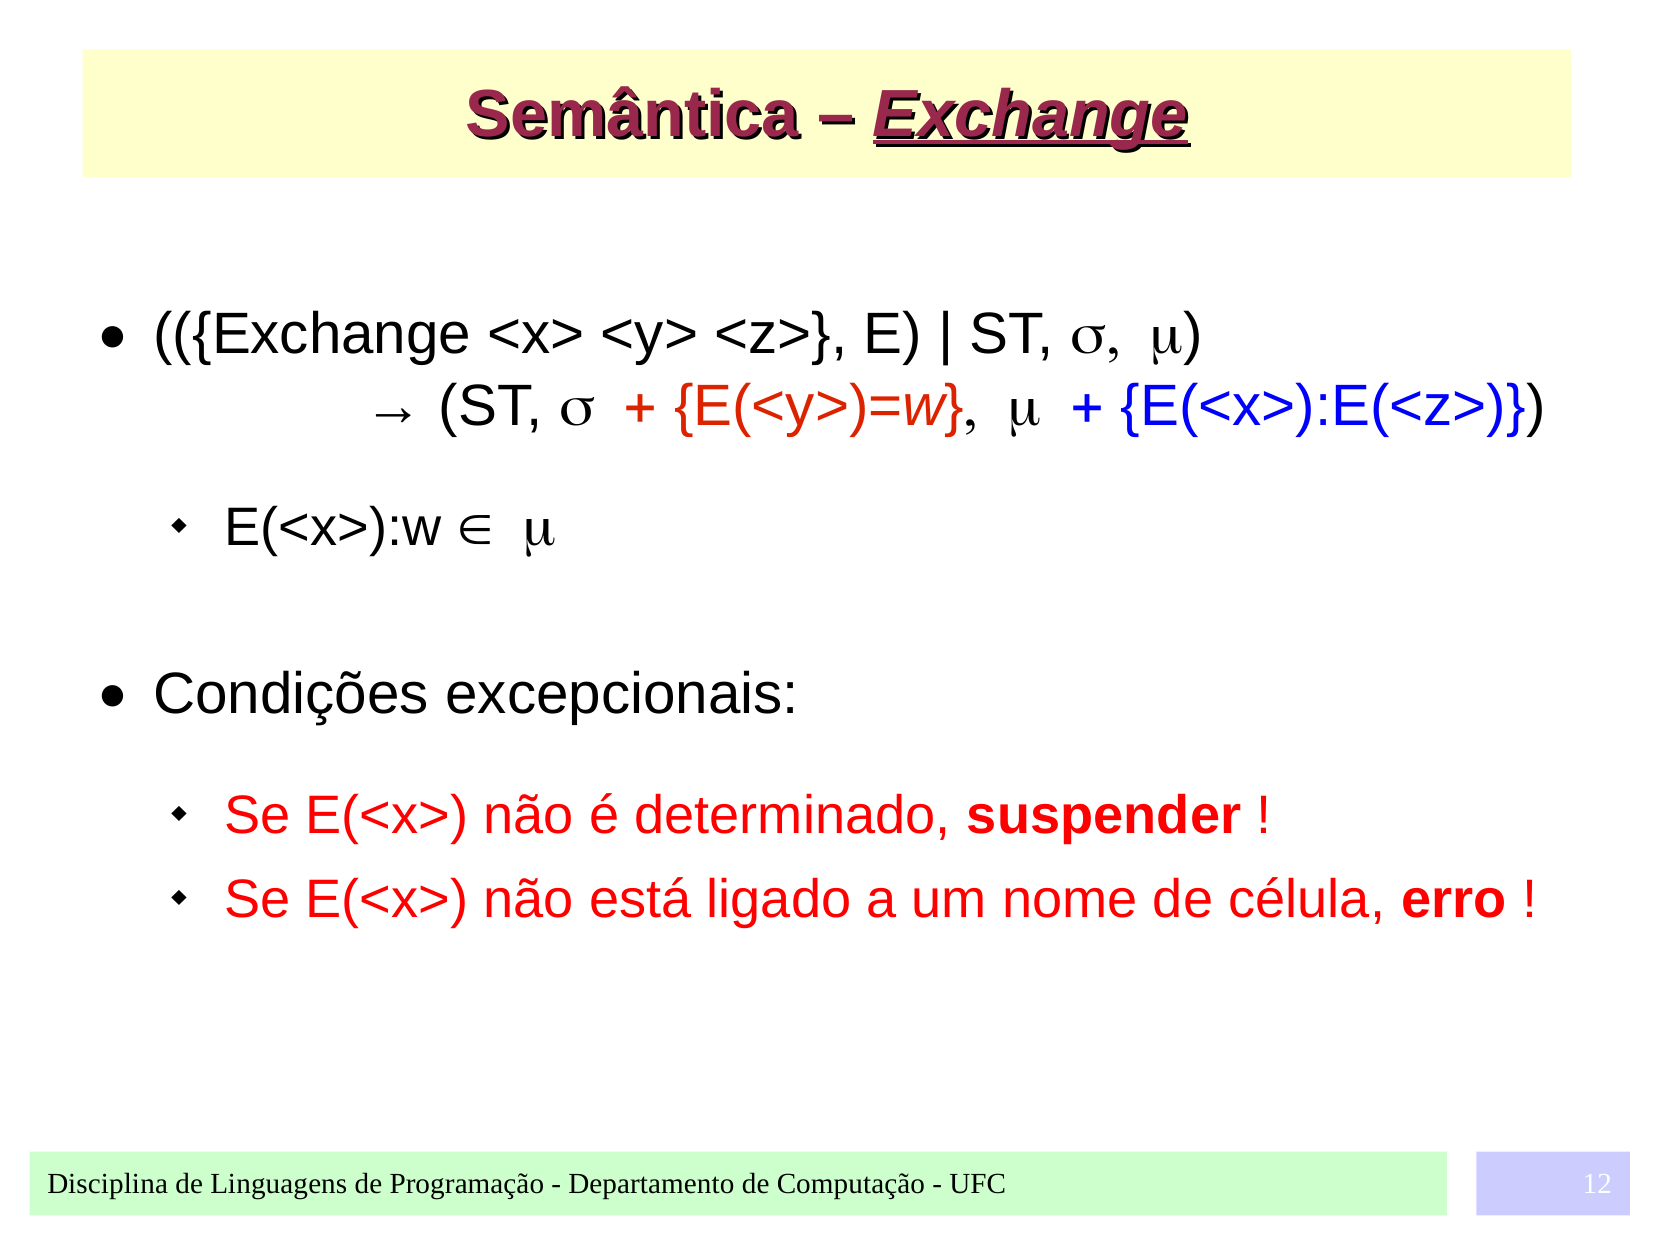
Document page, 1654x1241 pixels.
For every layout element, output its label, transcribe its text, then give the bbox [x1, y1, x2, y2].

list (({Exchange <x> <y> <z>}, E) | ST, , ) → (ST,  + {E(<y>)=w},  + {E(<x>):E(<z>)}) E(<x>):w   Condições excepcionais: Se E(<x>) não é determinado, suspender ! Se E(<x>) não está ligado a um nome de célula, erro ! [82, 177, 1571, 1108]
title Semântica – Exchange [82, 49, 1571, 177]
